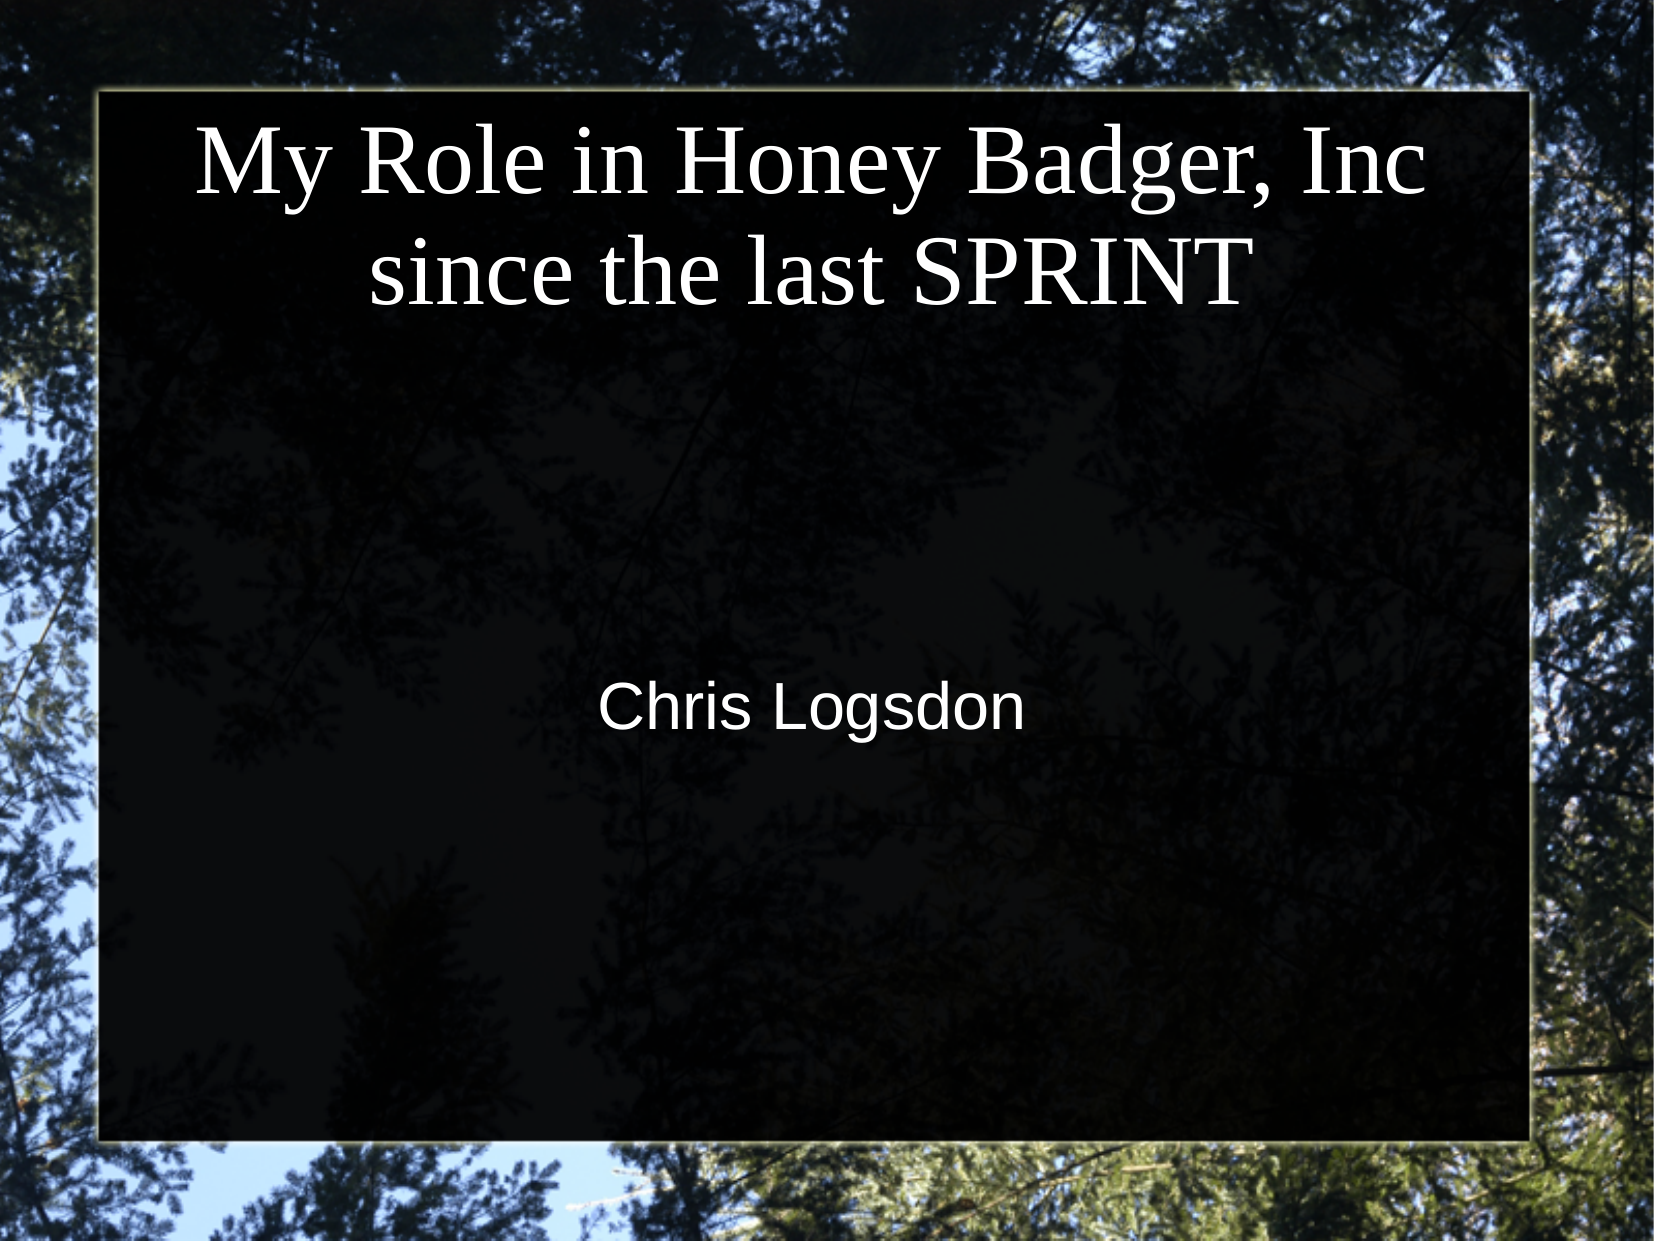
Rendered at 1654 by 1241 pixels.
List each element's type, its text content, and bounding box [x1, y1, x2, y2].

subtitle Chris Logsdon [88, 290, 1536, 1123]
picture [0, 0, 1654, 1241]
title My Role in Honey Badger, Inc since the last SPRINT [88, 105, 1536, 290]
